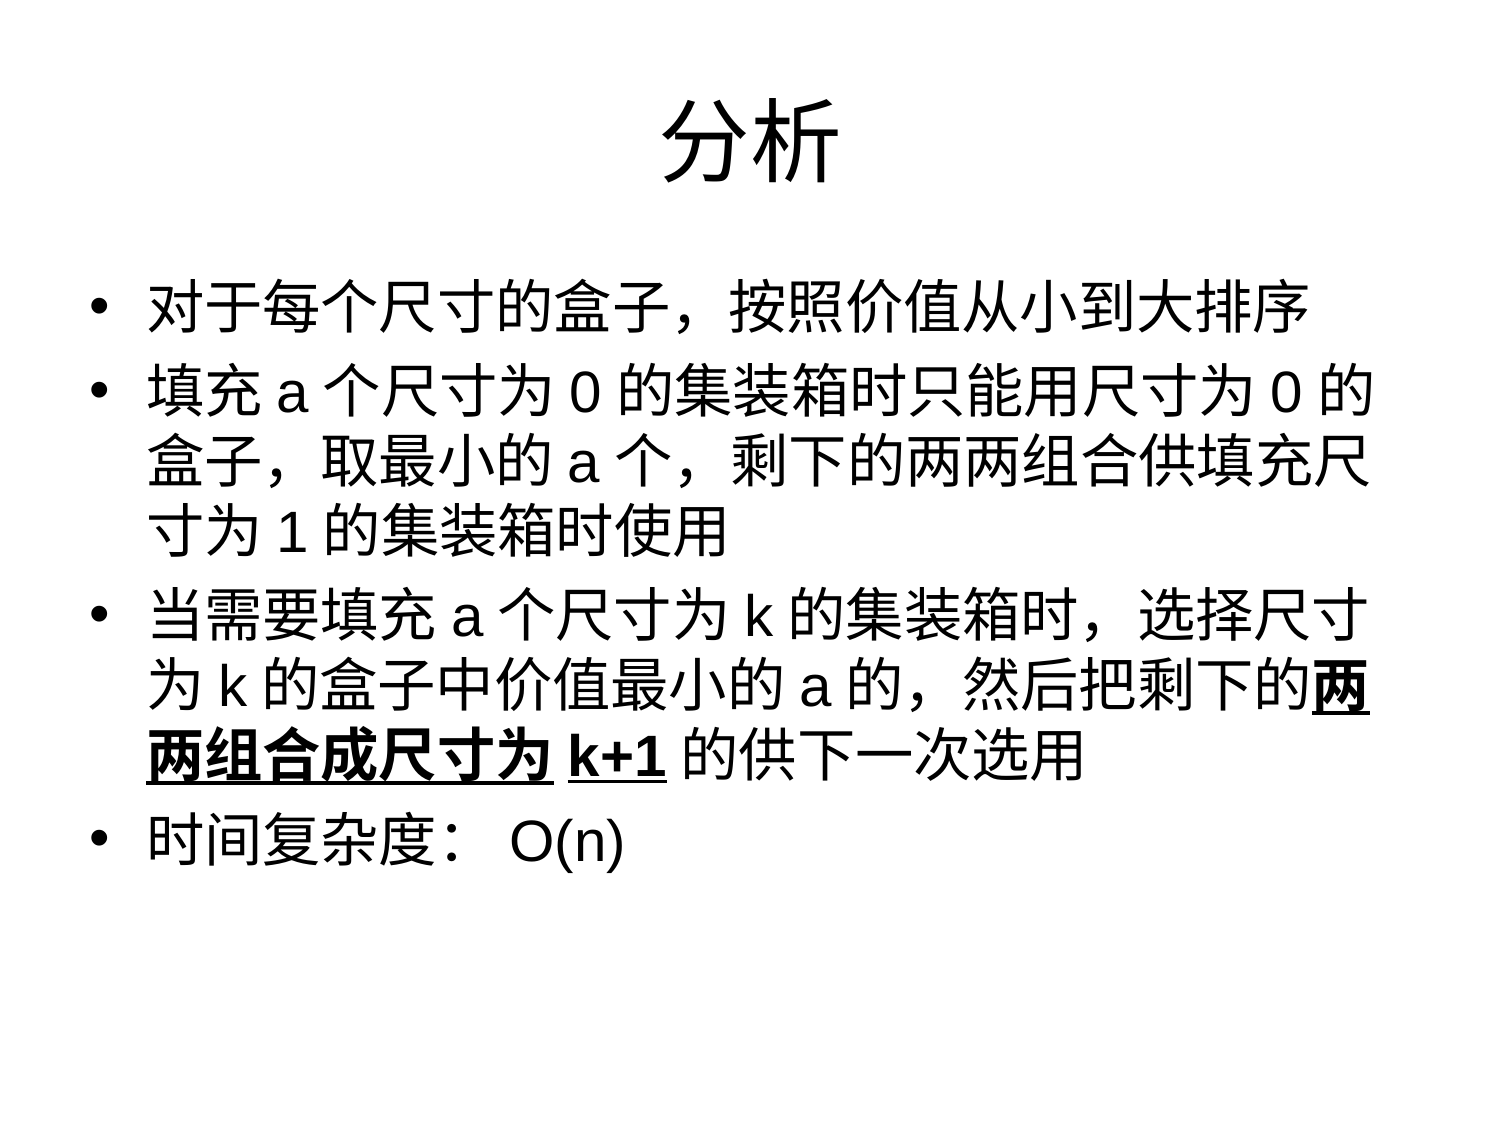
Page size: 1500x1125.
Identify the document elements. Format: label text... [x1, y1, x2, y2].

title 分析 [75, 45, 1426, 233]
list 对于每个尺寸的盒子，按照价值从小到大排序 填充a个尺寸为0的集装箱时只能用尺寸为0的盒子，取最小的a个，剩下的两两组合供填充尺寸为1的集装箱时使用 当需要填充a个尺寸为k的集装箱时，选择尺寸为k的盒子中价值最小的a的，然后把剩下的两两组合成尺寸为k+1的供下一次选用 时间复杂度：O(n) [75, 262, 1426, 1006]
